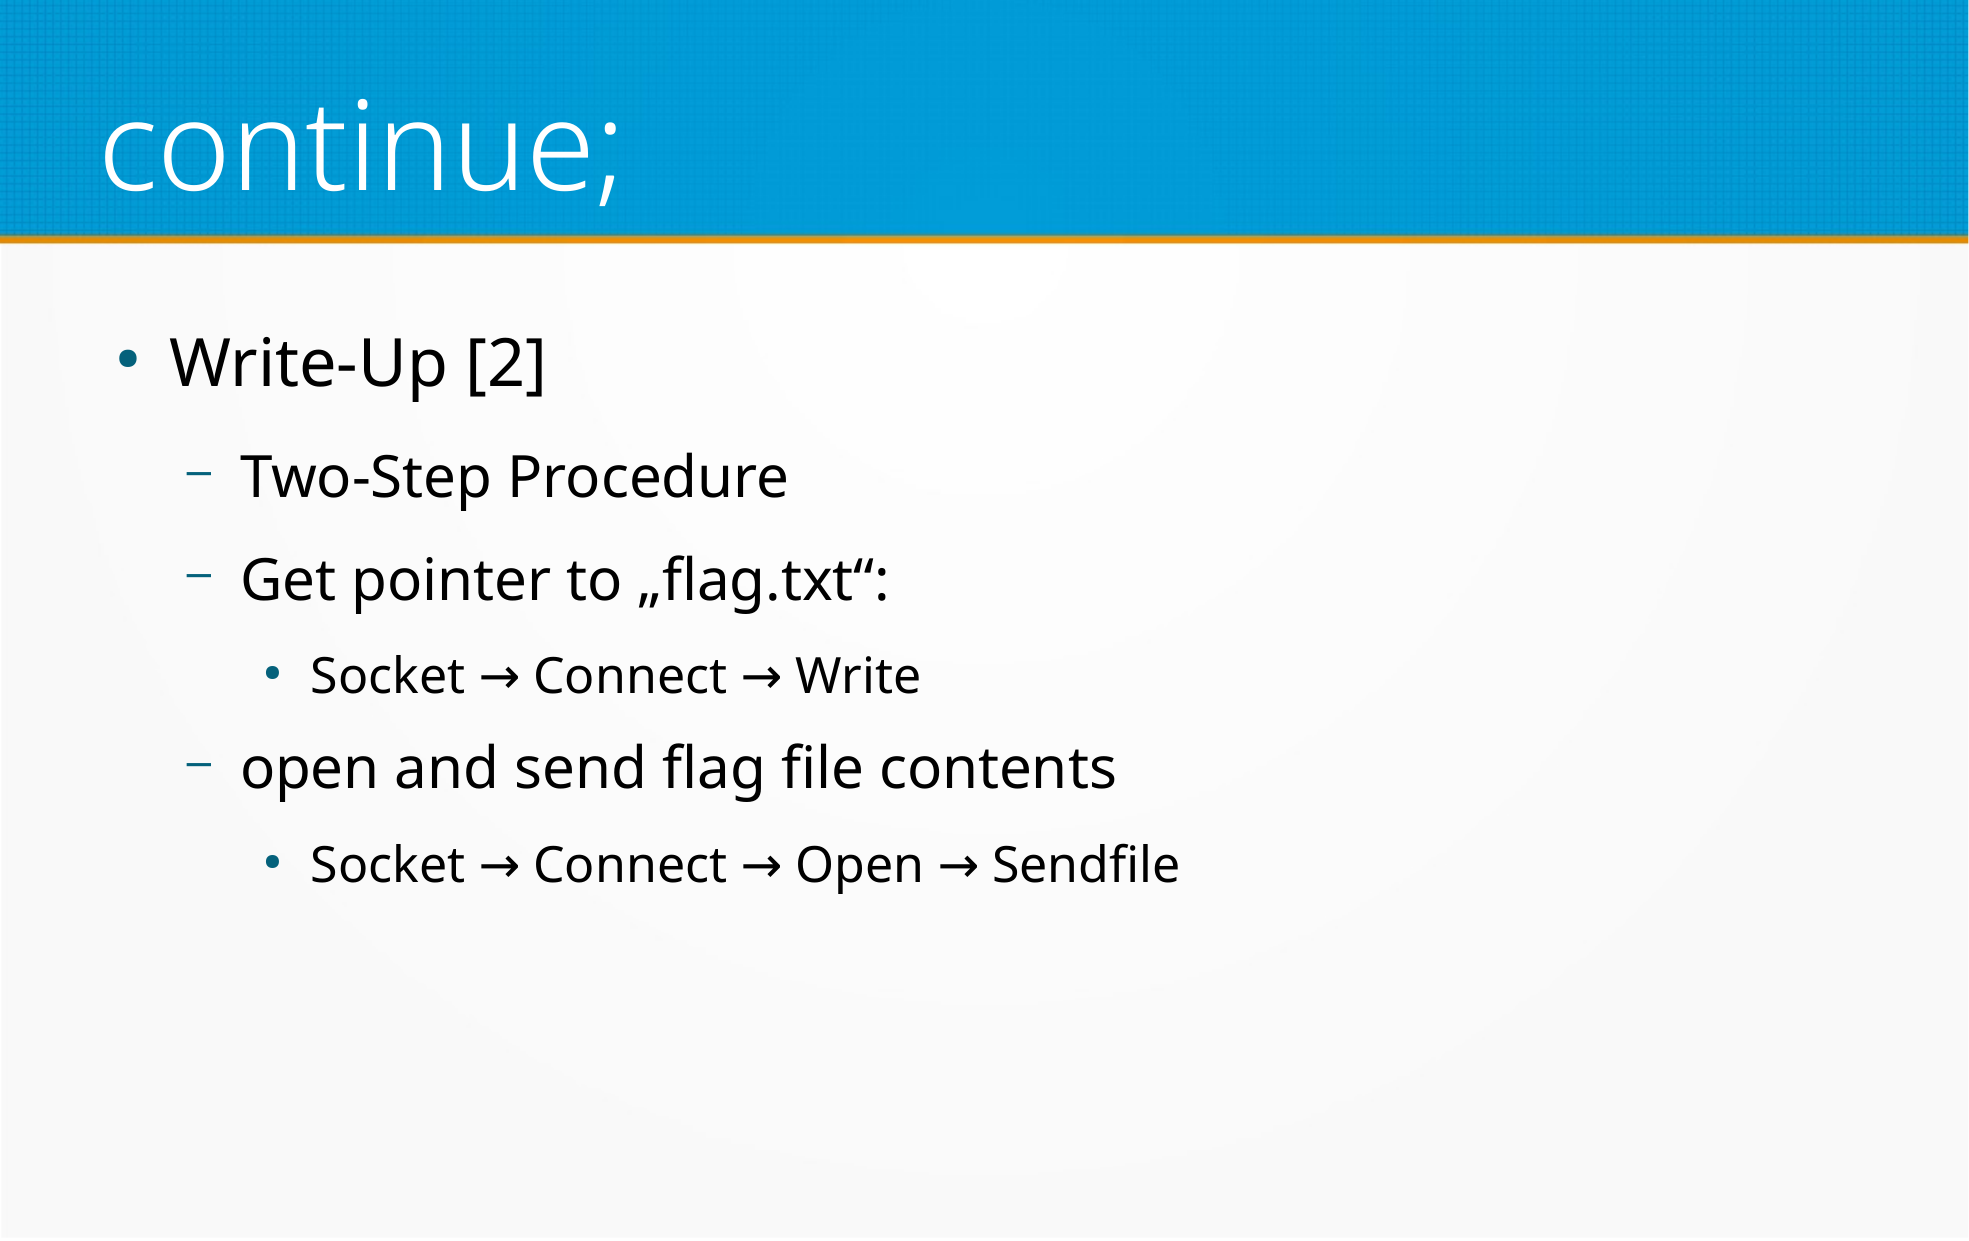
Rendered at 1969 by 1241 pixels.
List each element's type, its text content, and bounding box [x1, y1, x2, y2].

list Write-Up [2] Two-Step Procedure Get pointer to „flag.txt“: Socket → Connect → Write open and send flag file contents Socket → Connect → Open → Sendfile [98, 315, 1861, 1081]
title continue; [98, 19, 1870, 227]
picture [0, 233, 1969, 1241]
